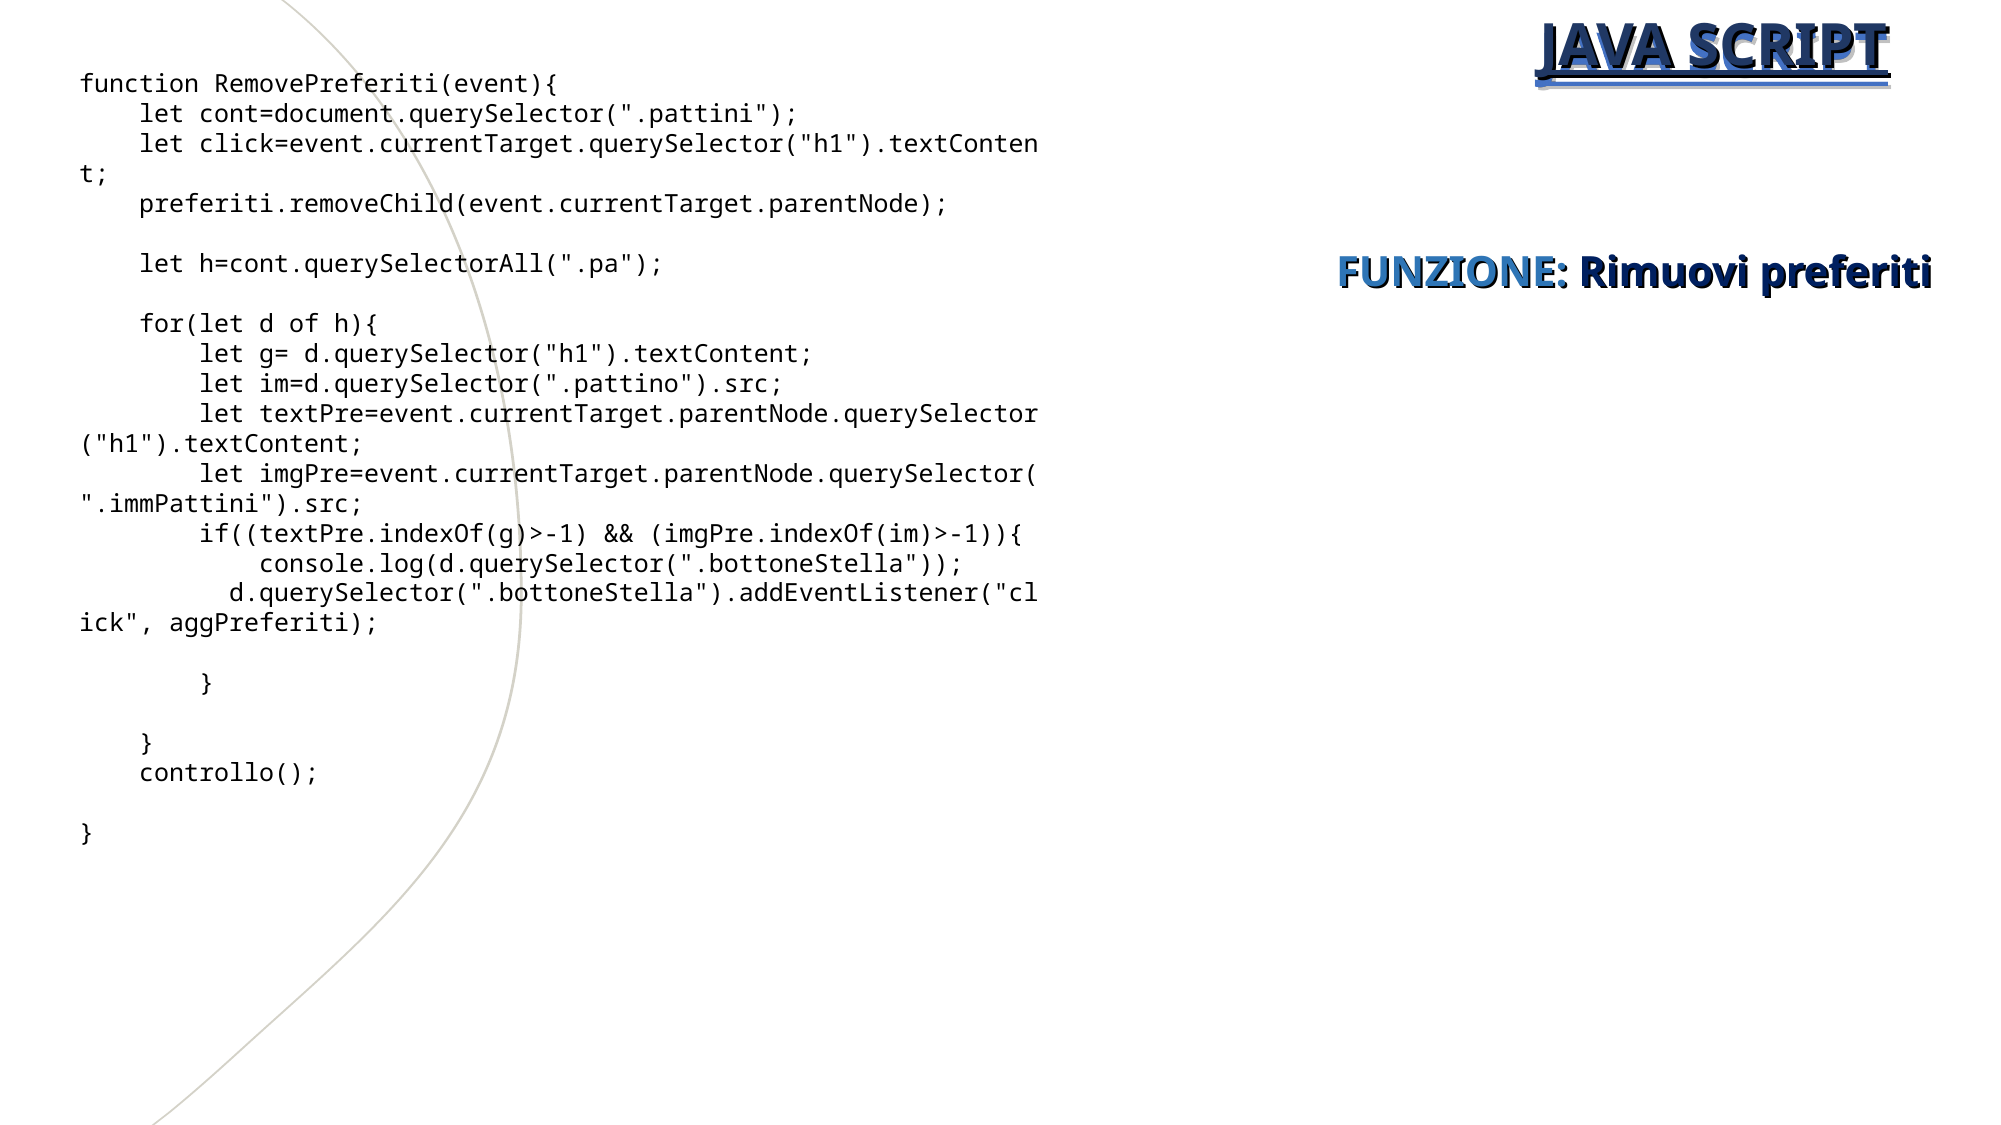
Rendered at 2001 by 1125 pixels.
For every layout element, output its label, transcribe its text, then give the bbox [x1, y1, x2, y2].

text_box FUNZIONE: Rimuovi preferiti [1320, 237, 1965, 304]
text_box JAVA SCRIPT [1524, 0, 1965, 86]
text_box function RemovePreferiti(event){ let cont=document.querySelector(".pattini"); let click=event.currentTarget.querySelector("h1").textContent; preferiti.removeChild(event.currentTarget.parentNode); let h=cont.querySelectorAll(".pa"); for(let d of h){ let g= d.querySelector("h1").textContent; let im=d.querySelector(".pattino").src; let textPre=event.currentTarget.parentNode.querySelector("h1").textContent; let imgPre=event.currentTarget.parentNode.querySelector(".immPattini").src; if((textPre.indexOf(g)>-1) && (imgPre.indexOf(im)>-1)){ console.log(d.querySelector(".bottoneStella")); d.querySelector(".bottoneStella").addEventListener("click", aggPreferiti); } } controllo(); } [64, 60, 1064, 833]
